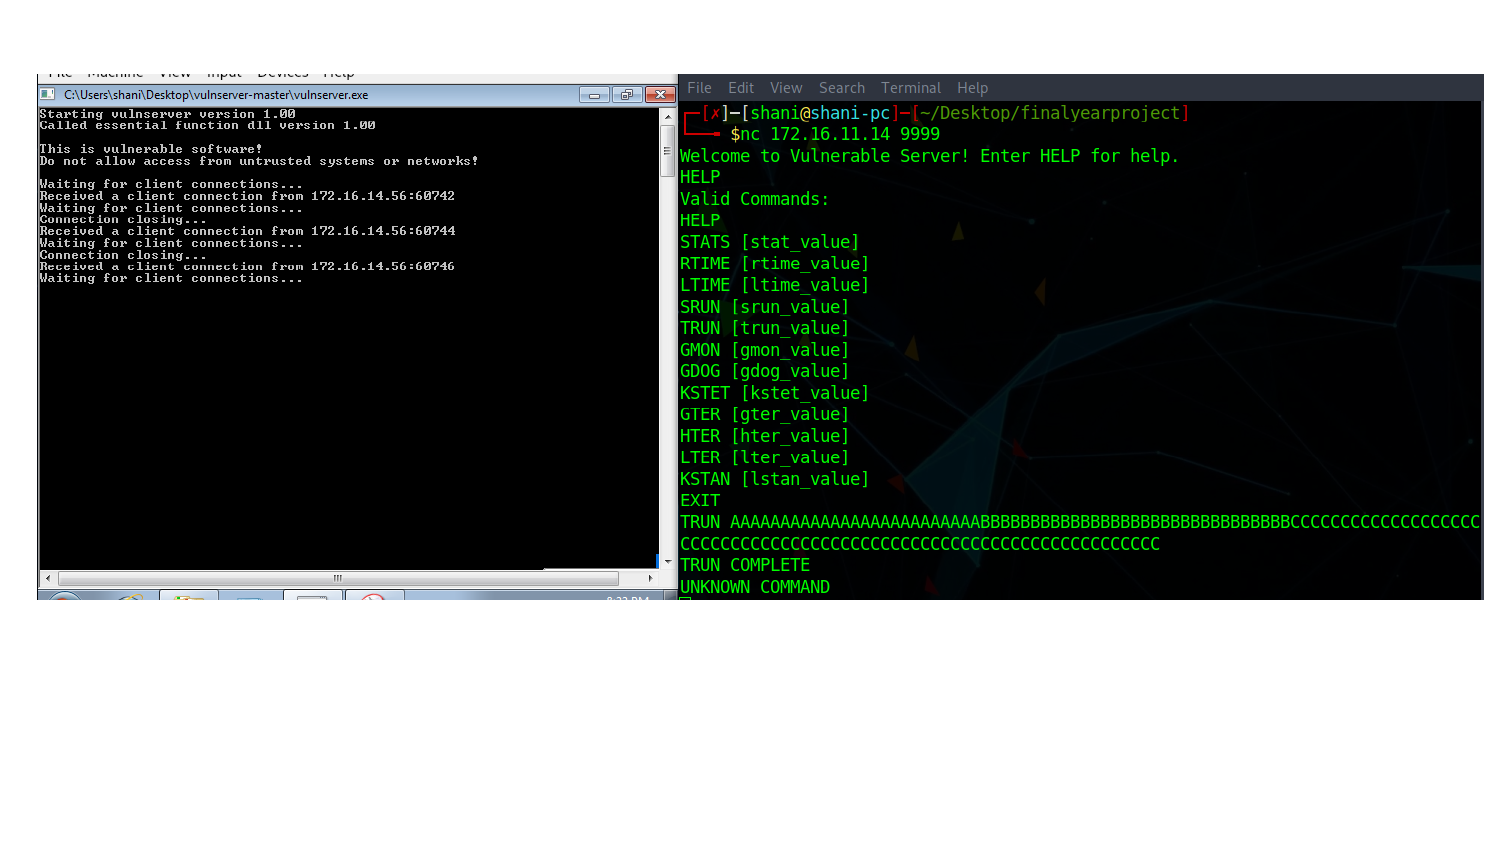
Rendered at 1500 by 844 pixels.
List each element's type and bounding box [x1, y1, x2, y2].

picture [37, 74, 1484, 601]
